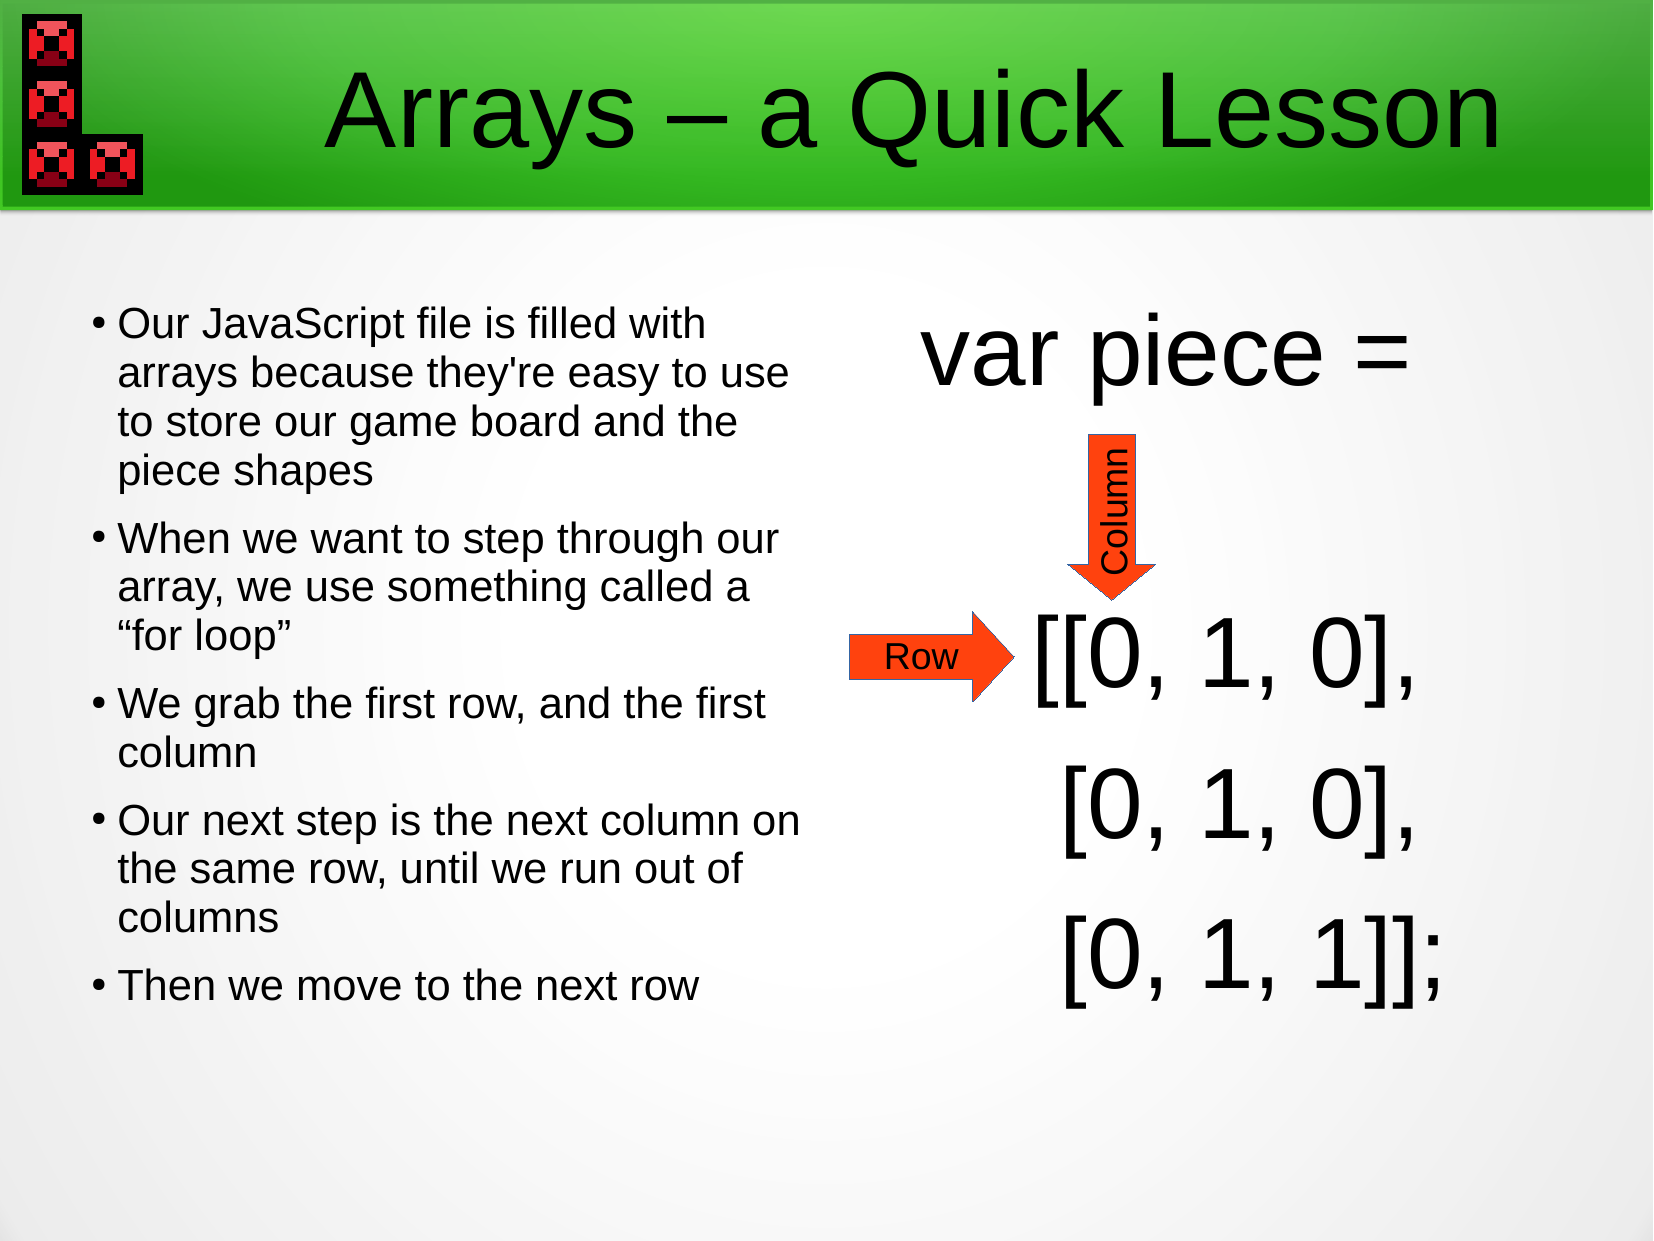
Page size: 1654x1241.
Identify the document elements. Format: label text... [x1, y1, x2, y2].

title Arrays – a Quick Lesson [195, 30, 1636, 190]
list var piece = [[0, 1, 0], [0, 1, 0], [0, 1, 1]]; [920, 294, 1561, 1156]
text_box Row [849, 611, 1015, 702]
text_box Column [1085, 429, 1150, 591]
list Our JavaScript file is filled with arrays because they're easy to use to store our game board and the piece shapes When we want to step through our array, we use something called a “for loop” We grab the first row, and the first column Our next step is the next column on the same row, until we run out of columns Then we move to the next row [82, 299, 809, 1019]
text_box [1067, 564, 1085, 579]
text_box [1100, 591, 1123, 601]
picture [22, 14, 143, 195]
